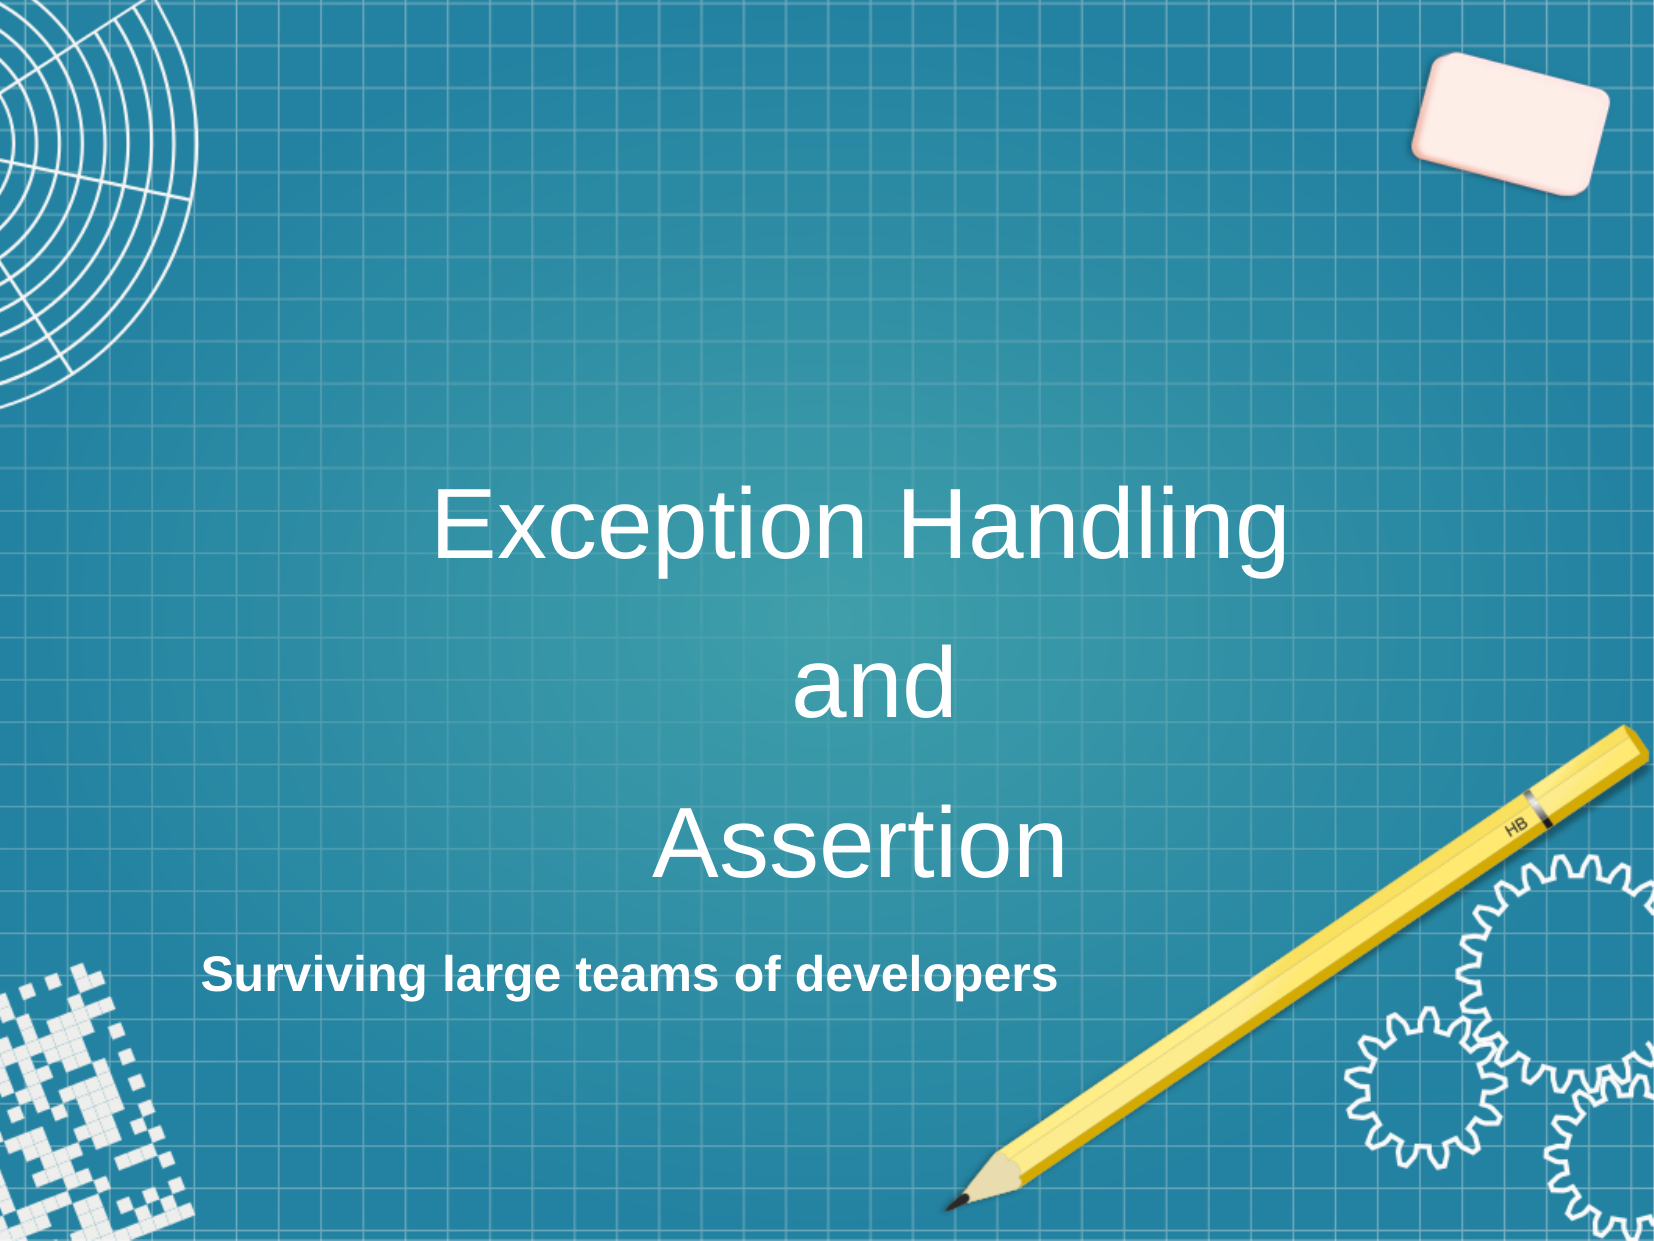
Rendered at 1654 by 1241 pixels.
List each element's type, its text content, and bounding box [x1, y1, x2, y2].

subtitle Exception Handling and Assertion [116, 20, 1606, 1241]
text_box Surviving large teams of developers [105, 938, 1156, 1066]
